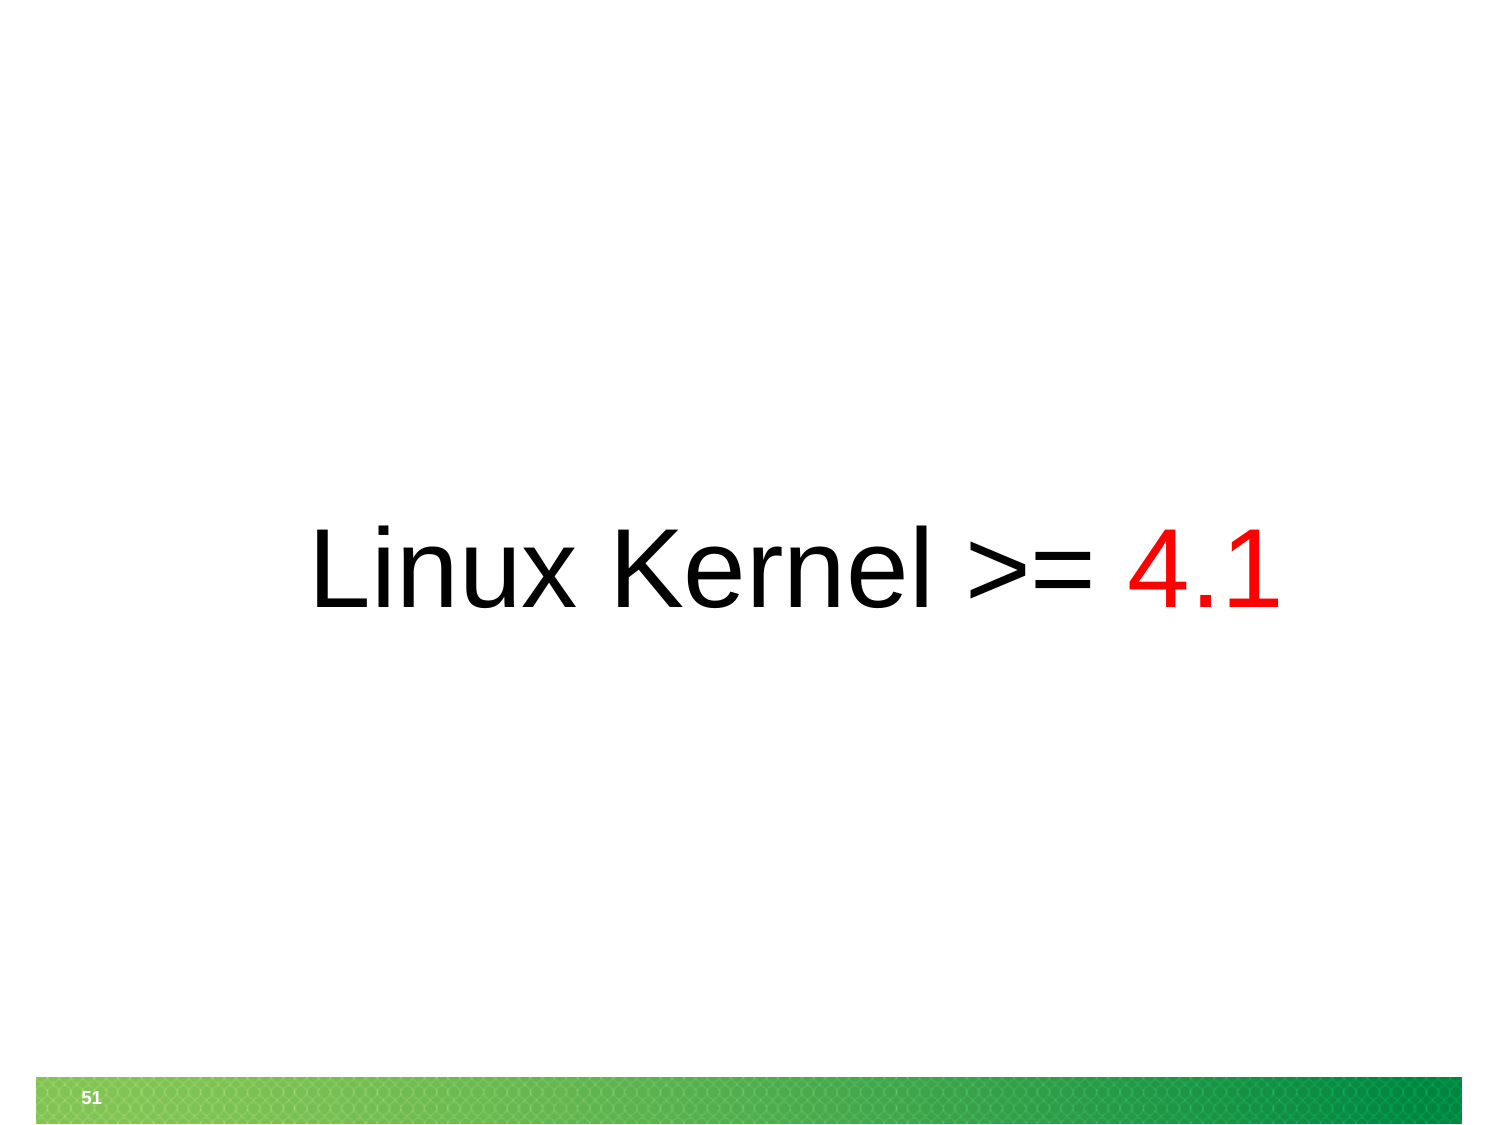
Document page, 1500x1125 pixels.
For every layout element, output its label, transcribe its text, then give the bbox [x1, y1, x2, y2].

picture [36, 1077, 1462, 1124]
text_box Linux Kernel >= 4.1 [294, 498, 1300, 640]
